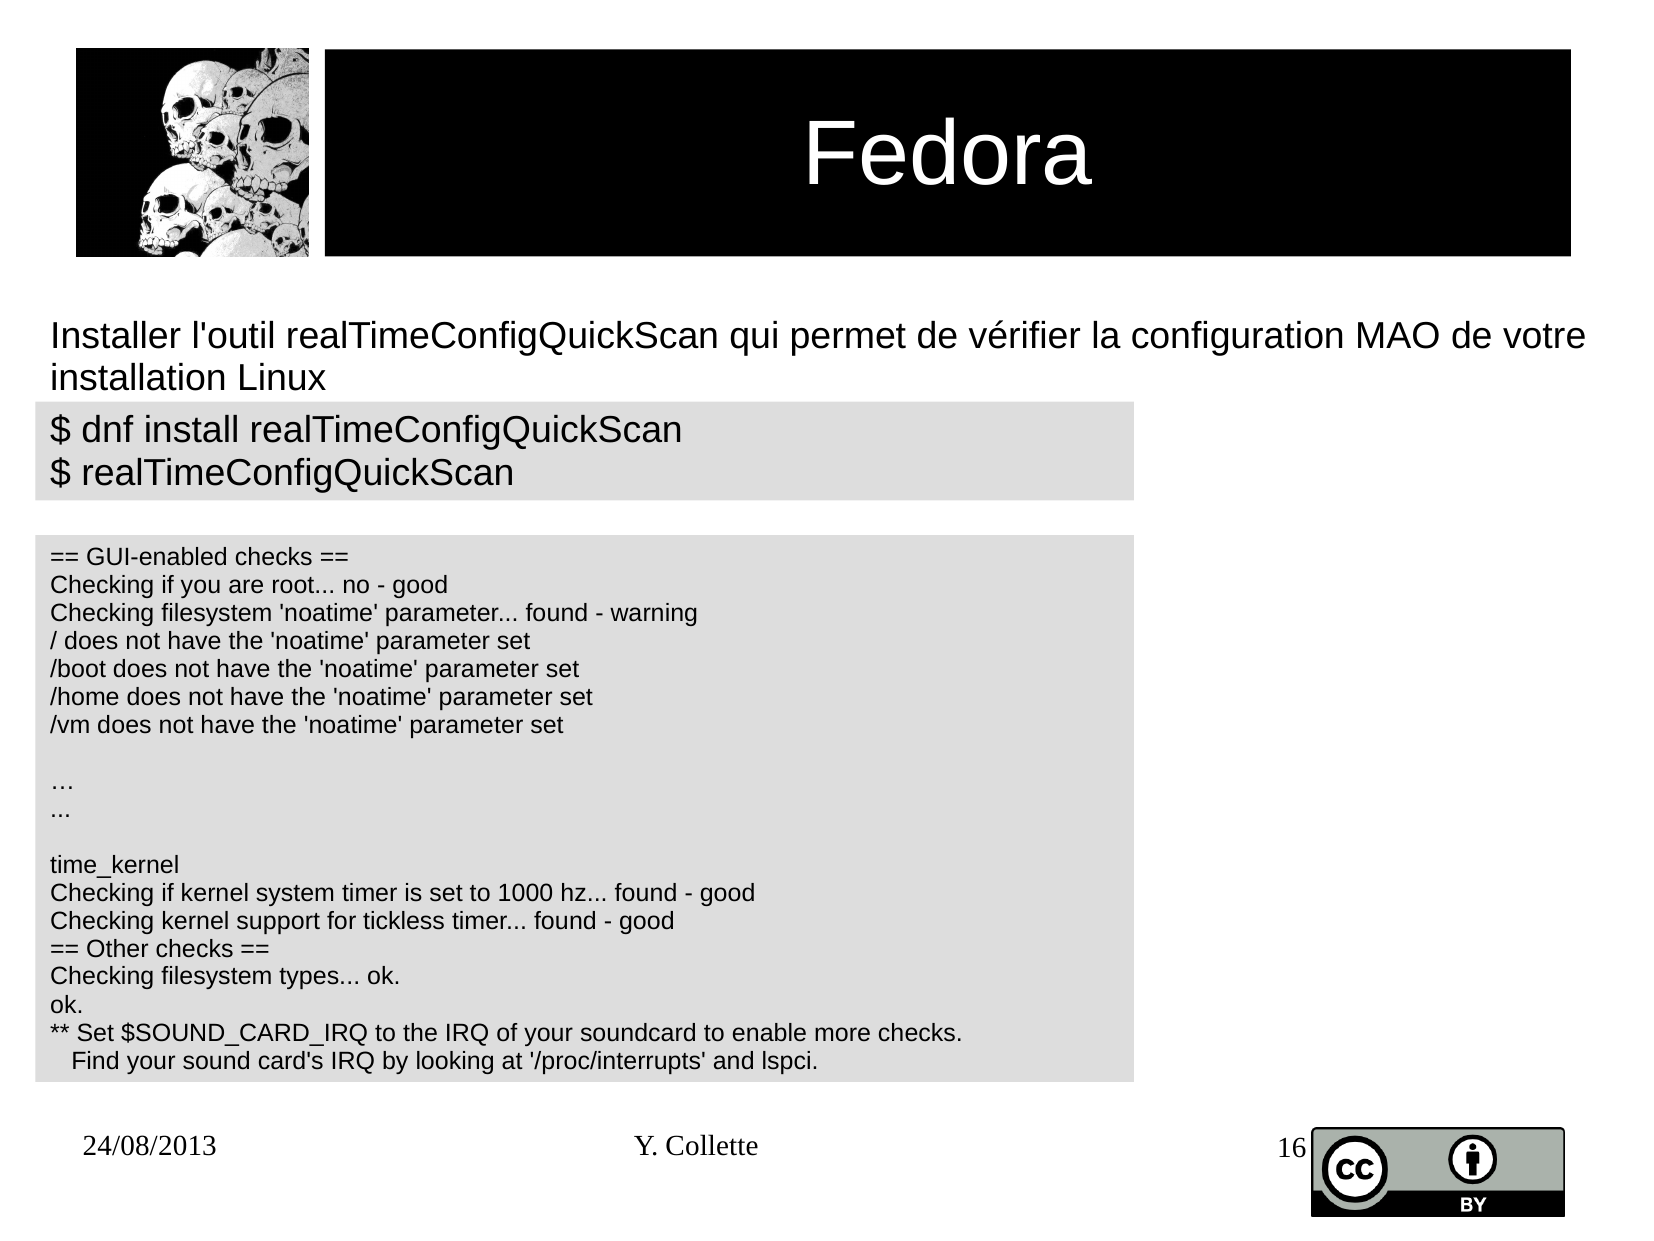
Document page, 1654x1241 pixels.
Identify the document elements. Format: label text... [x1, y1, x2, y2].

title Fedora [324, 49, 1571, 257]
text_box $ dnf install realTimeConfigQuickScan $ realTimeConfigQuickScan [35, 401, 1134, 501]
picture [1311, 1127, 1565, 1217]
picture [76, 48, 309, 257]
text_box Installer l'outil realTimeConfigQuickScan qui permet de vérifier la configuration MAO de votre installation Linux [35, 307, 1619, 448]
text_box == GUI-enabled checks == Checking if you are root... no - good Checking filesystem 'noatime' parameter... found - warning / does not have the 'noatime' parameter set /boot does not have the 'noatime' parameter set /home does not have the 'noatime' parameter set /vm does not have the 'noatime' parameter set … ... time_kernel Checking if kernel system timer is set to 1000 hz... found - good Checking kernel support for tickless timer... found - good == Other checks == Checking filesystem types... ok. ok. ** Set $SOUND_CARD_IRQ to the IRQ of your soundcard to enable more checks. Find your sound card's IRQ by looking at '/proc/interrupts' and lspci. [35, 535, 1134, 1082]
